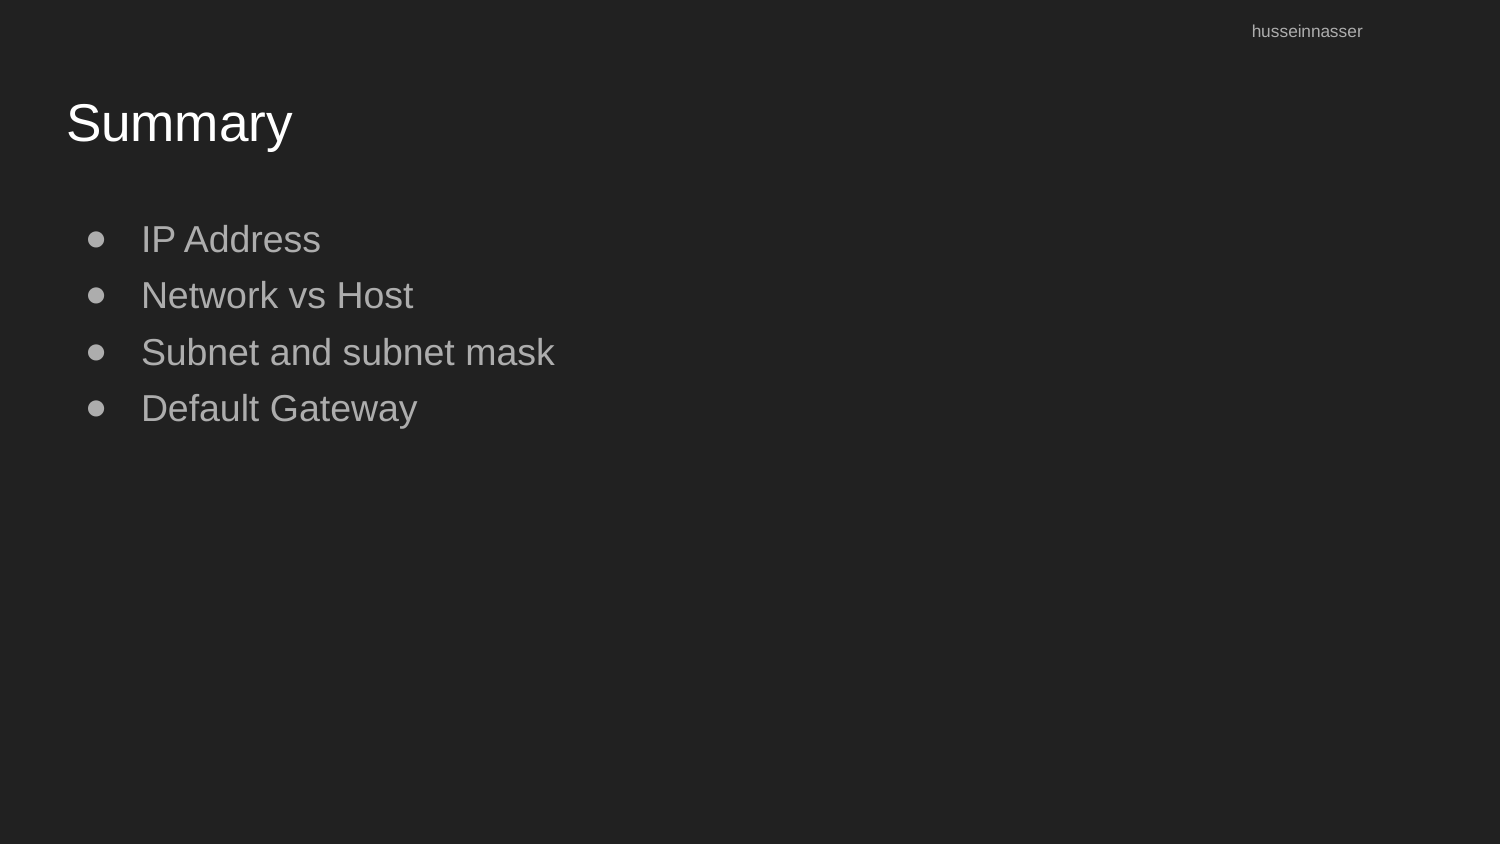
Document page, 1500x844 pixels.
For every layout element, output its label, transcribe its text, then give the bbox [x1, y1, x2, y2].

subtitle husseinnasser [1236, 11, 1492, 53]
list IP Address Network vs Host Subnet and subnet mask Default Gateway [51, 189, 1449, 750]
title Summary [51, 72, 1449, 167]
